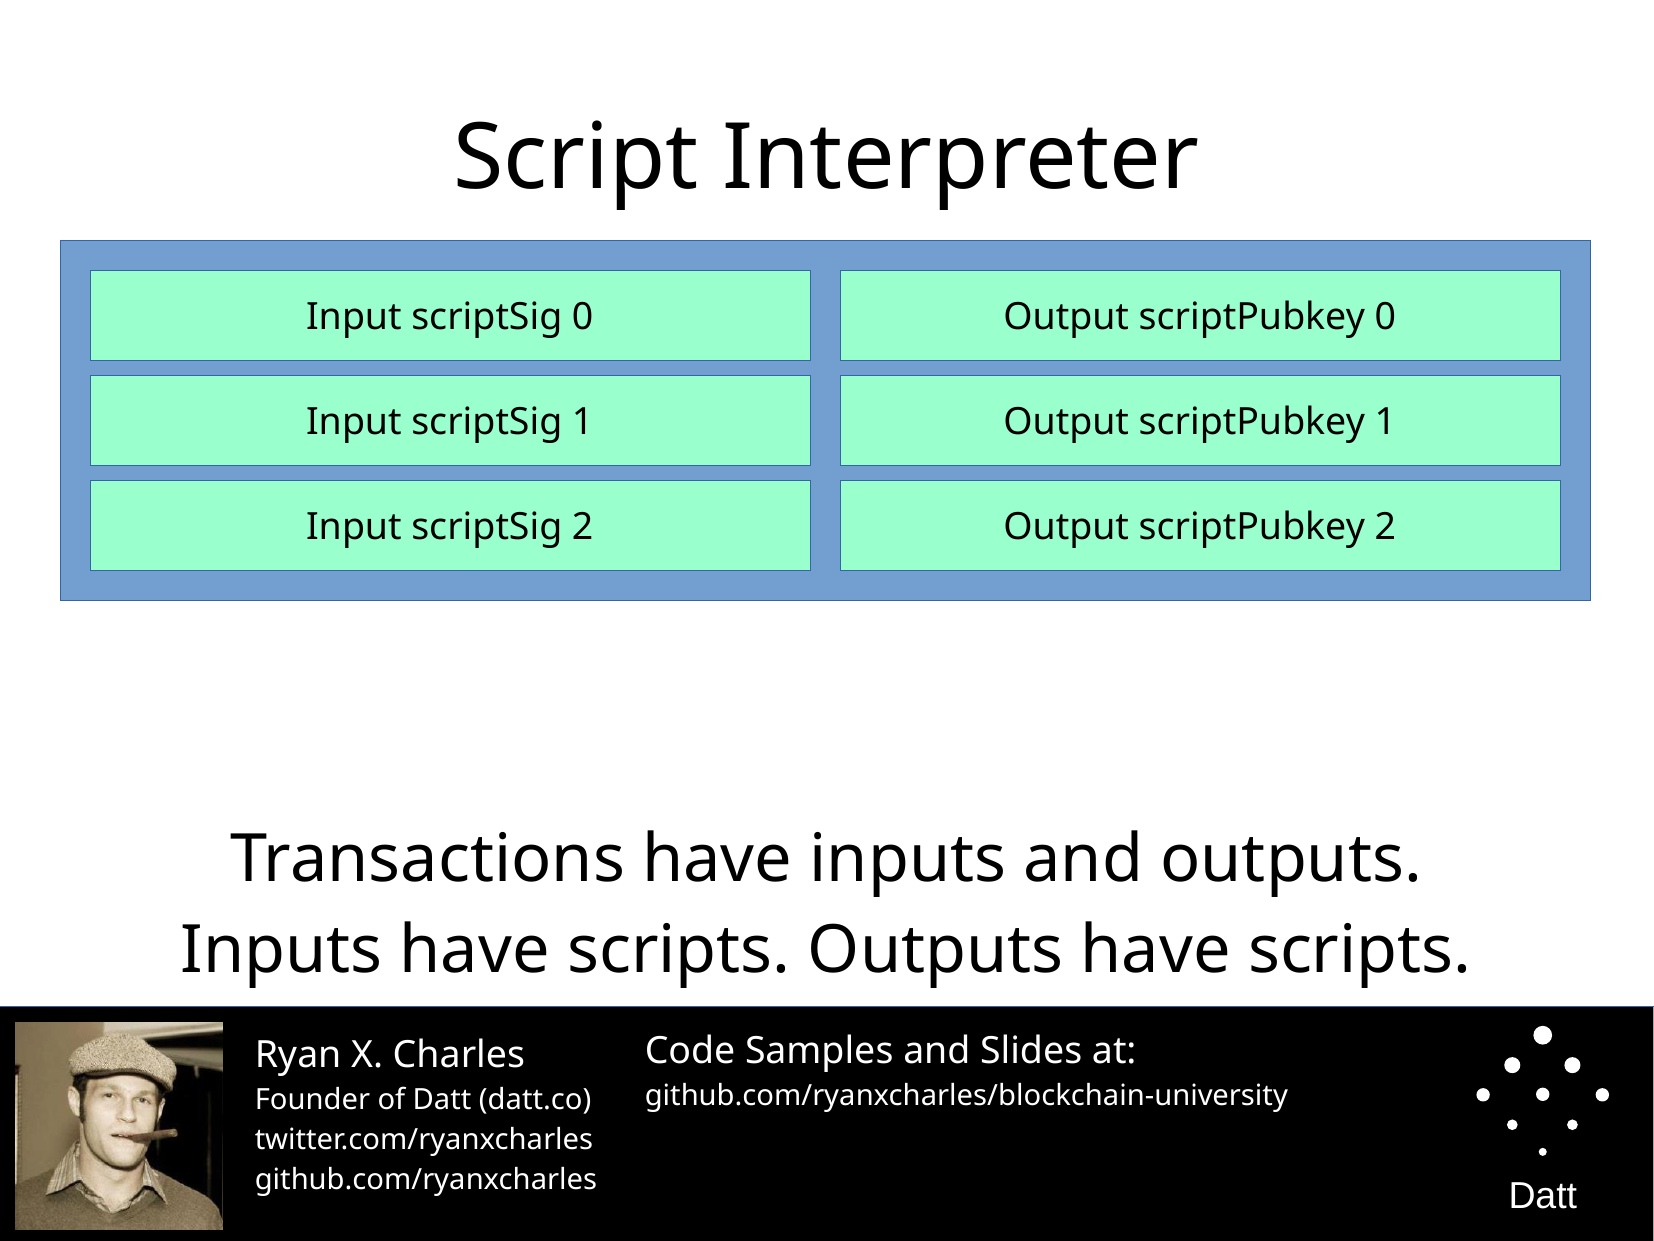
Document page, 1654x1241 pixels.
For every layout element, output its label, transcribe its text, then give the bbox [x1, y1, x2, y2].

text_box [60, 240, 1591, 601]
text_box Input scriptSig 2 [90, 480, 811, 571]
title Script Interpreter [82, 49, 1571, 240]
text_box Code Samples and Slides at: github.com/ryanxcharles/blockchain-university [630, 1015, 1403, 1156]
text_box Ryan X. Charles Founder of Datt (datt.co) twitter.com/ryanxcharles github.com/ryanxcharles [240, 1020, 976, 1241]
picture [15, 1022, 223, 1231]
text_box Output scriptPubkey 2 [840, 480, 1561, 571]
picture [1475, 1023, 1611, 1159]
text_box Input scriptSig 0 [90, 270, 811, 361]
text_box Output scriptPubkey 1 [840, 375, 1561, 466]
text_box Input scriptSig 1 [90, 375, 811, 466]
text_box Datt [1452, 1167, 1633, 1241]
text_box [0, 1006, 1654, 1241]
subtitle Transactions have inputs and outputs. Inputs have scripts. Outputs have scripts. [82, 810, 1571, 1010]
text_box Output scriptPubkey 0 [840, 270, 1561, 361]
